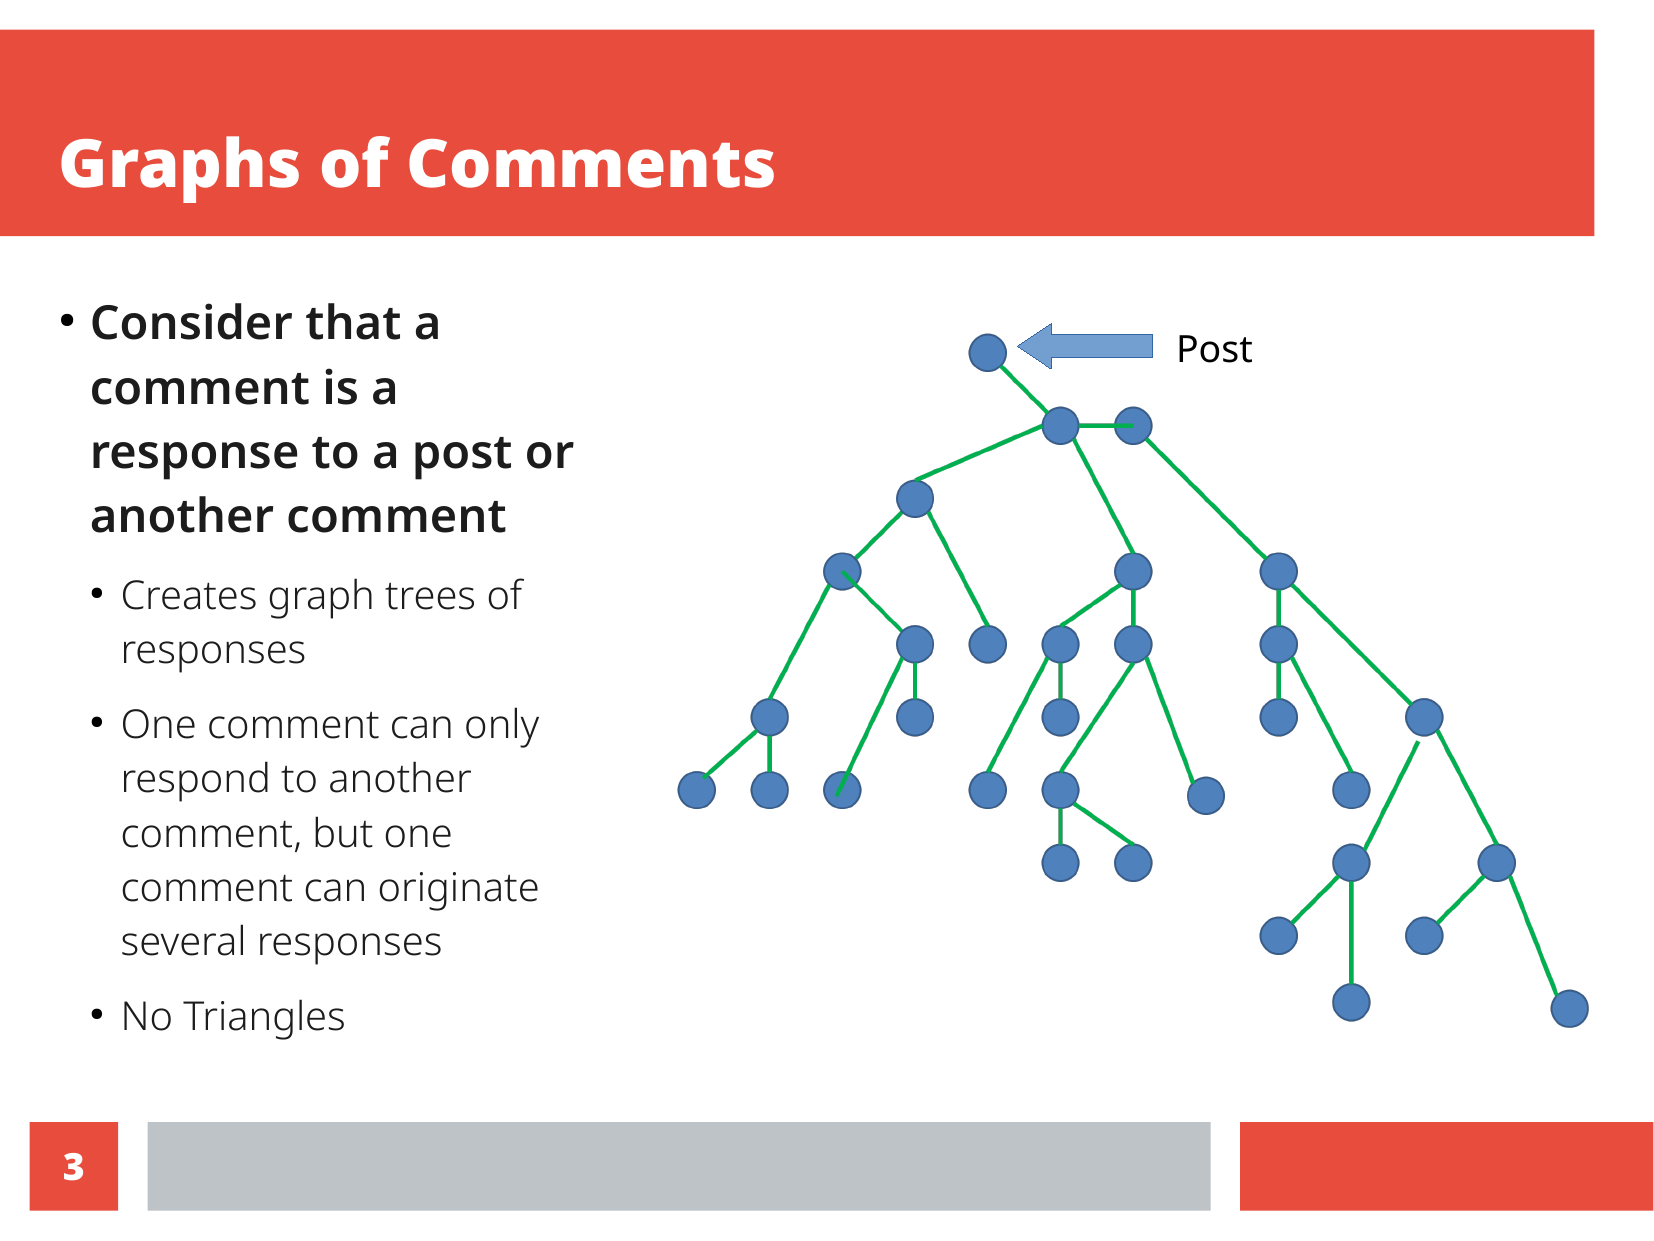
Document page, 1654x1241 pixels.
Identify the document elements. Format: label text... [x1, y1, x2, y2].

text_box [1017, 323, 1153, 369]
title Graphs of Comments [59, 59, 1595, 207]
list Consider that a comment is a response to a post or another comment Creates graph trees of responses One comment can only respond to another comment, but one comment can originate several responses No Triangles [59, 289, 593, 1058]
picture [677, 333, 1589, 1028]
text_box Post [1161, 315, 1462, 374]
